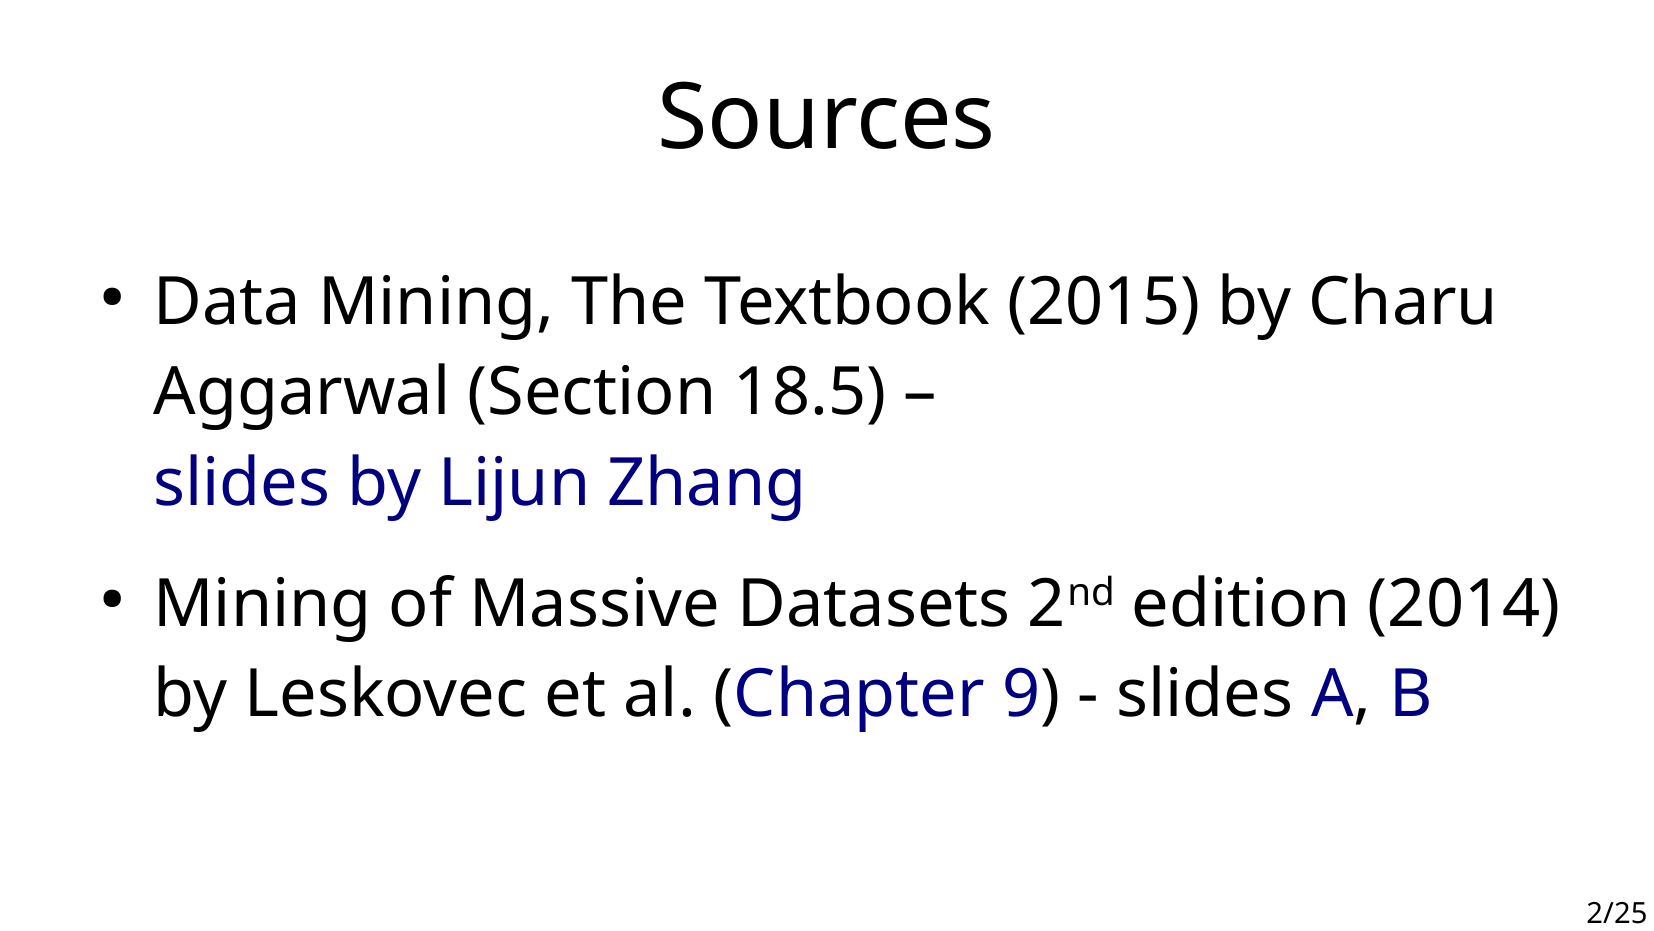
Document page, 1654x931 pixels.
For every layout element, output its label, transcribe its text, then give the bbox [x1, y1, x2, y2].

list Data Mining, The Textbook (2015) by Charu Aggarwal (Section 18.5) – slides by Lijun Zhang Mining of Massive Datasets 2nd edition (2014) by Leskovec et al. (Chapter 9) - slides A, B [82, 253, 1571, 793]
title Sources [82, 1, 1571, 226]
